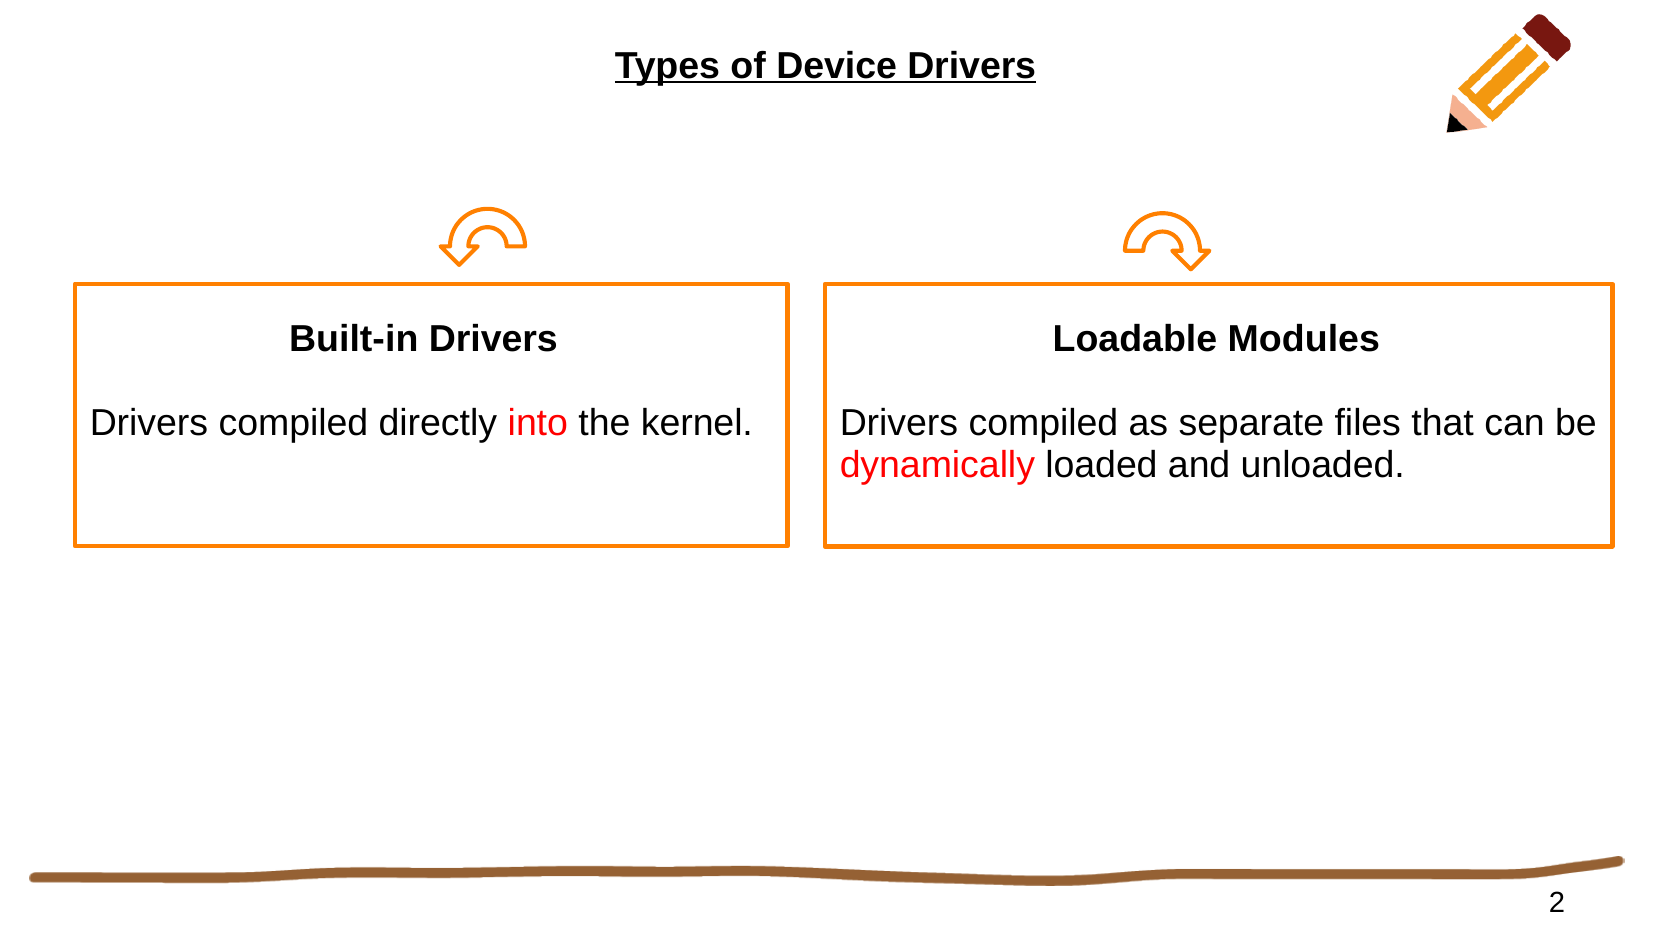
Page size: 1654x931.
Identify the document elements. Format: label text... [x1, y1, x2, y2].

text_box Types of Device Drivers [600, 37, 1088, 137]
text_box [1125, 213, 1210, 270]
picture [1446, 14, 1571, 133]
picture [29, 856, 1625, 886]
text_box [824, 283, 1613, 547]
text_box Loadable Modules Drivers compiled as separate files that can be dynamically loaded and unloaded. [825, 309, 1651, 619]
text_box [74, 283, 788, 547]
text_box [440, 208, 526, 265]
